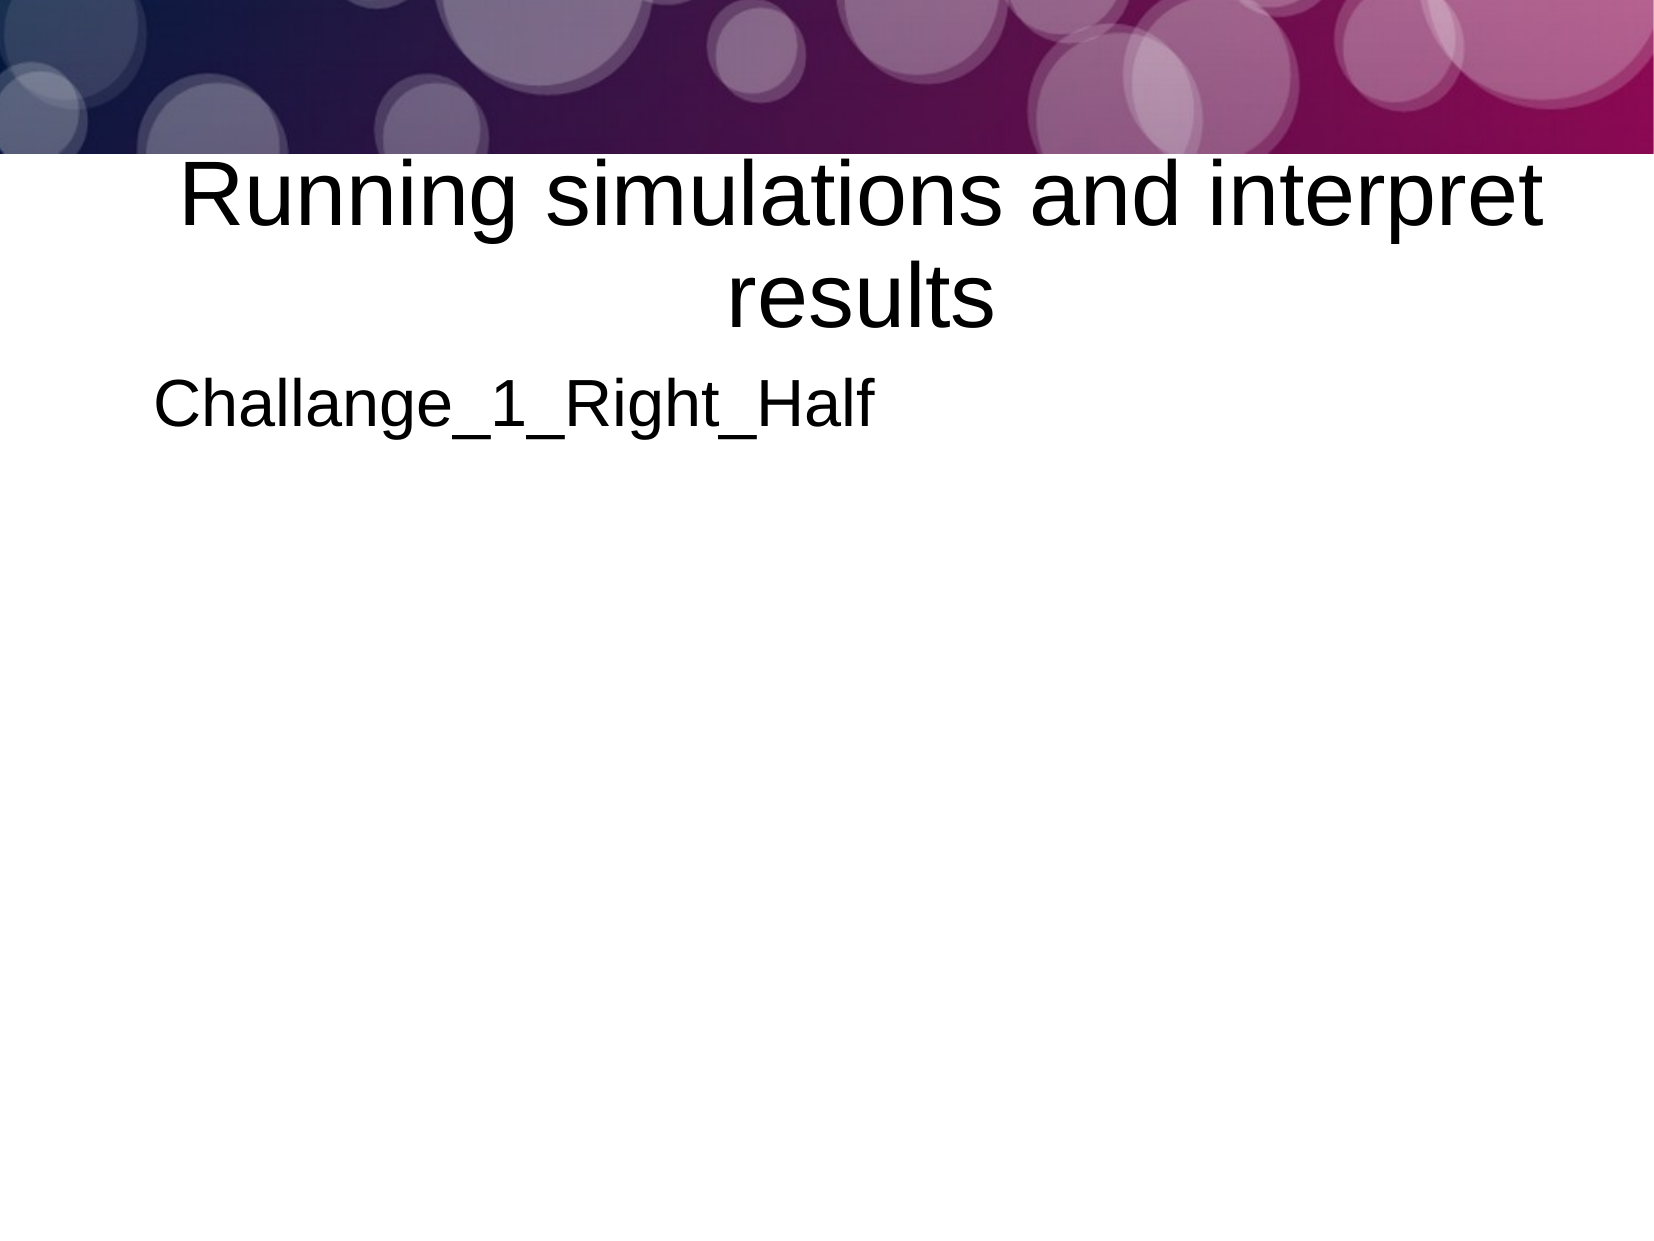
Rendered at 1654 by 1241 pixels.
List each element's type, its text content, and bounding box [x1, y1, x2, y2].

list Challange_1_Right_Half [82, 366, 1571, 1087]
picture [0, 0, 1654, 154]
title Running simulations and interpret results [82, 142, 1571, 348]
